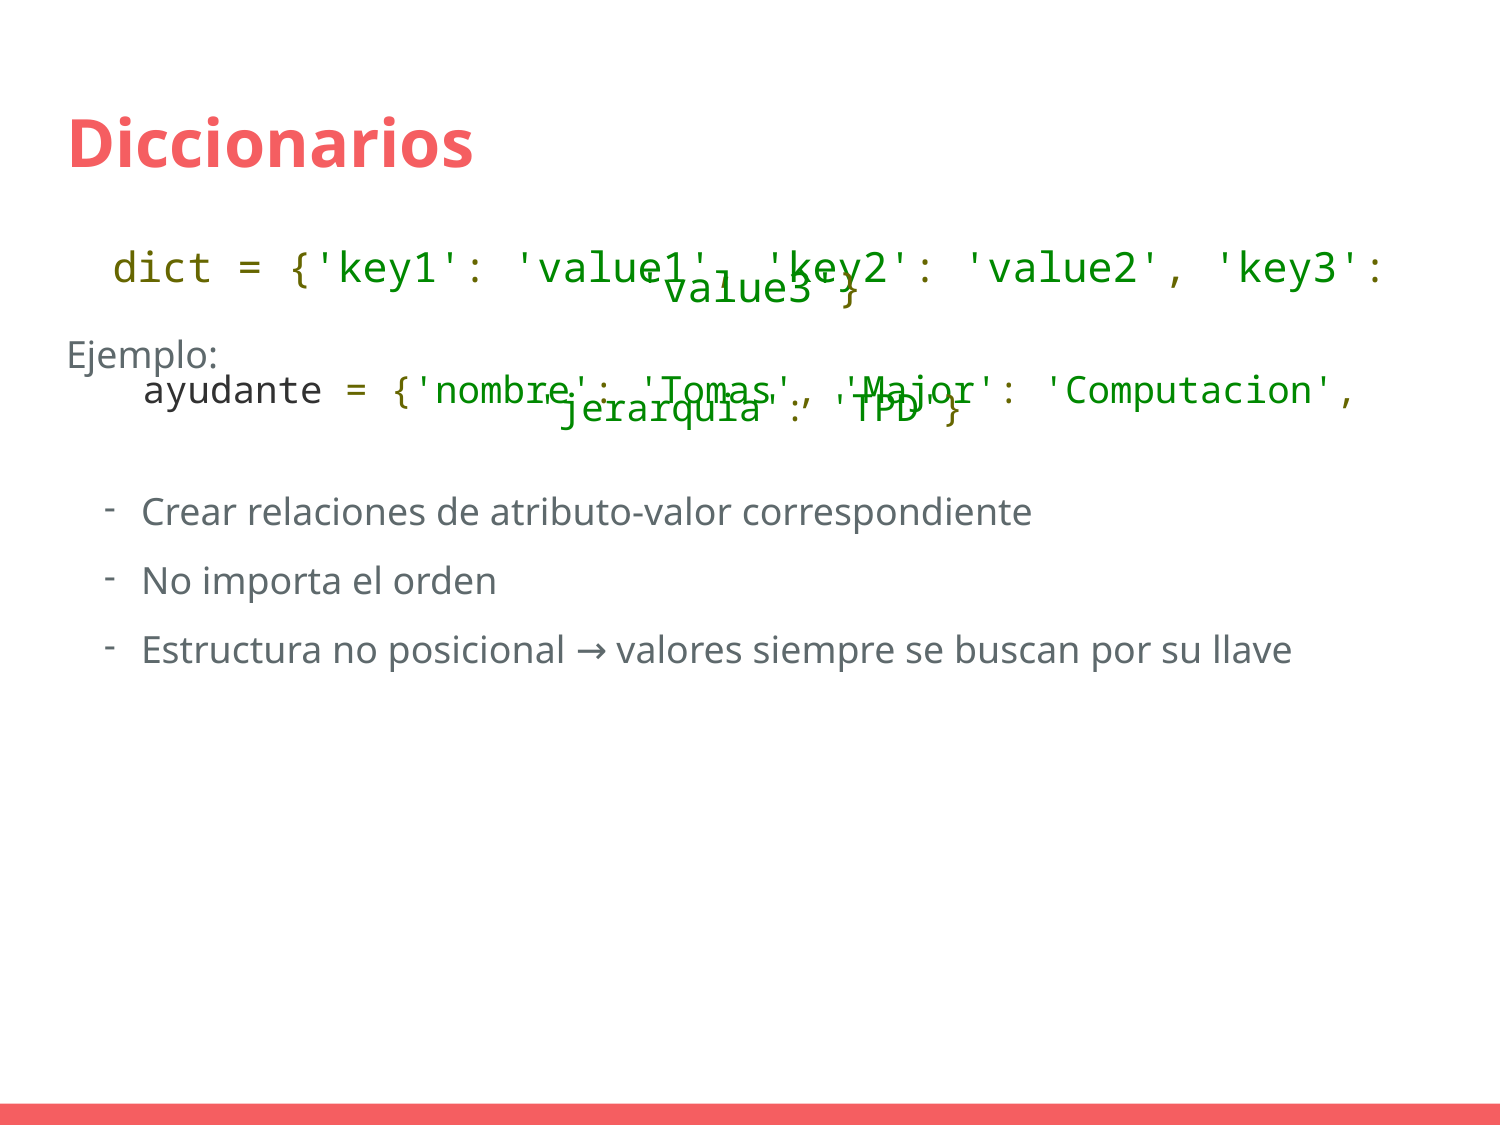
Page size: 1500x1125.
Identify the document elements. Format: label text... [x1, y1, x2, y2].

title Diccionarios [51, 85, 1449, 223]
list dict = {'key1': 'value1', 'key2': 'value2', 'key3': 'value3'} Ejemplo: ayudante = {'nombre': 'Tomas', 'Major': 'Computacion', 'jerarquia': 'TPD'} Crear relaciones de atributo-valor correspondiente No importa el orden Estructura no posicional → valores siempre se buscan por su llave [51, 252, 1449, 1000]
